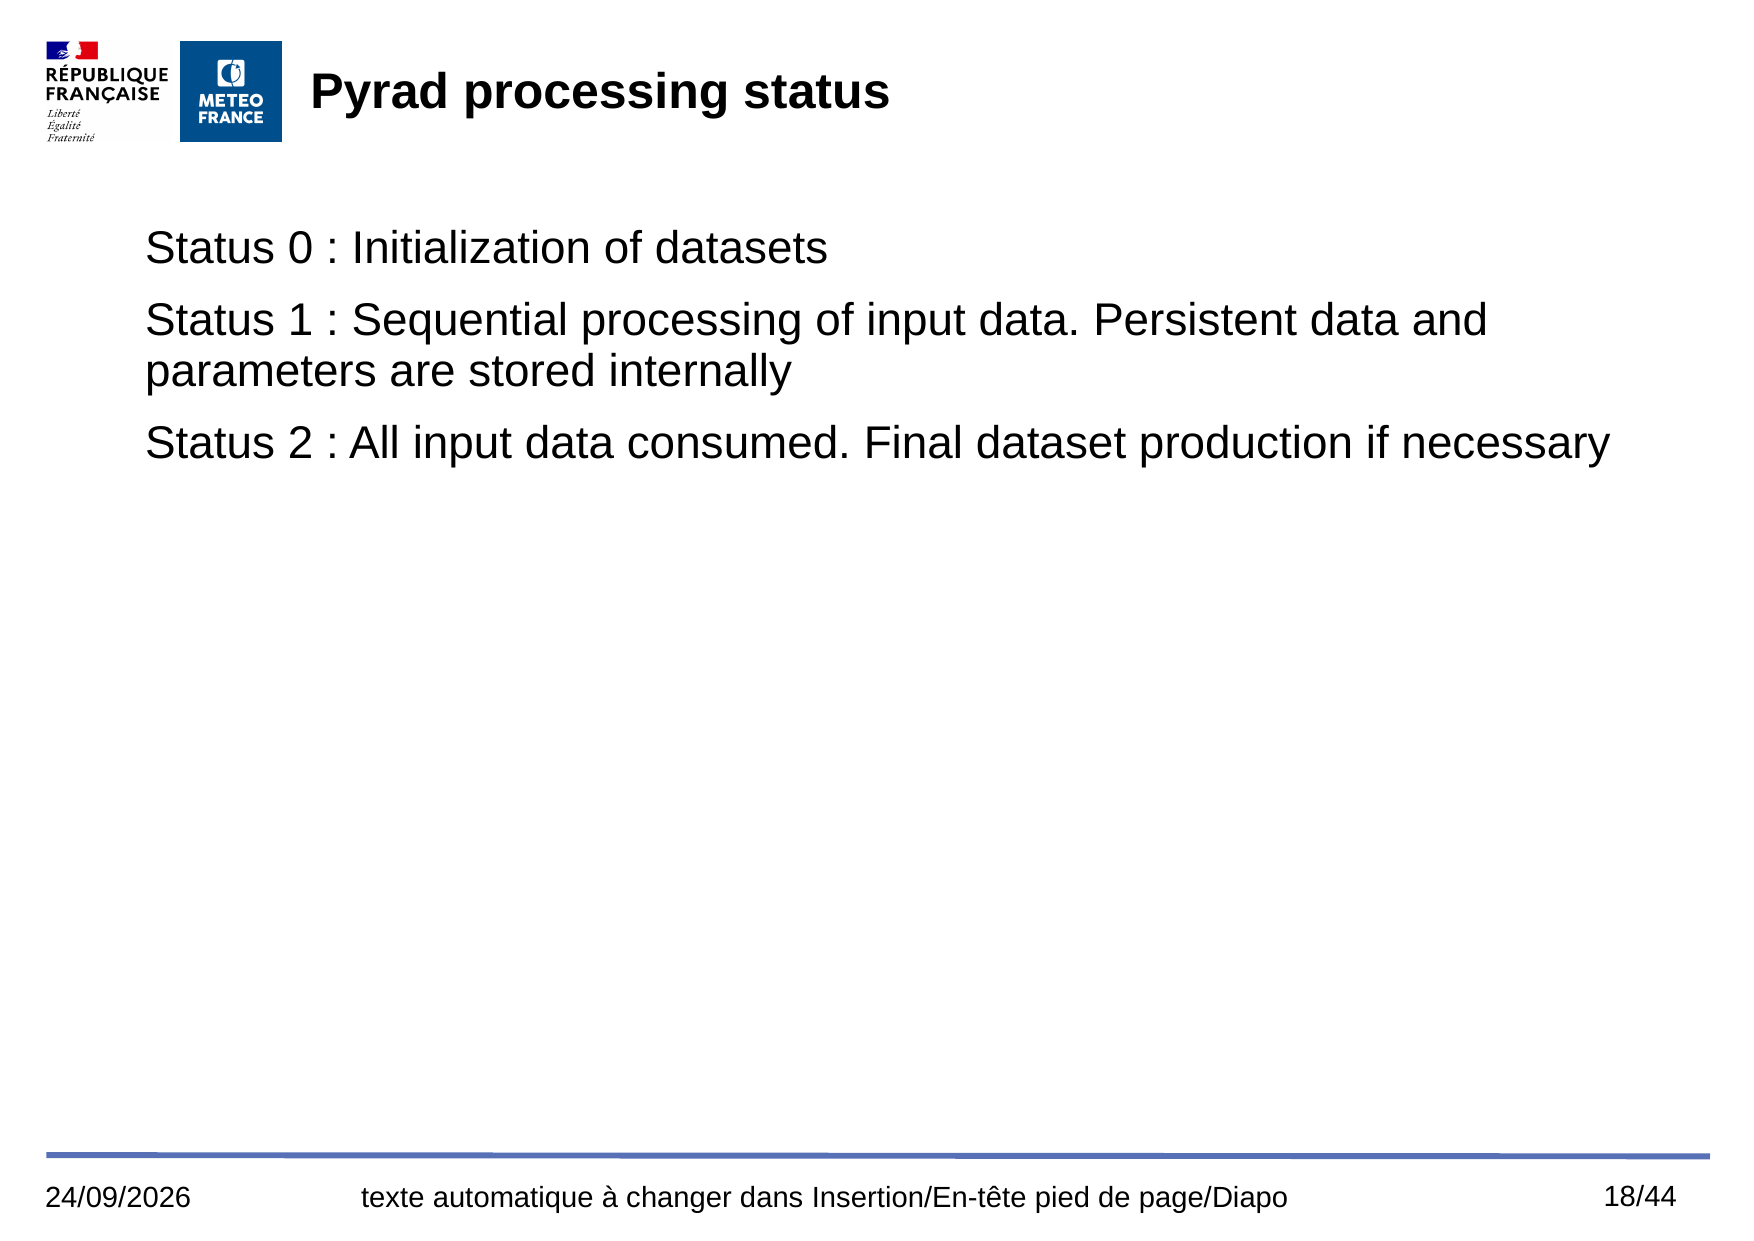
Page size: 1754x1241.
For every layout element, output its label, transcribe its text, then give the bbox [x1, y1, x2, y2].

picture [46, 41, 172, 142]
picture [180, 41, 282, 142]
list Status 0 : Initialization of datasets Status 1 : Sequential processing of input data. Persistent data and parameters are stored internally Status 2 : All input data consumed. Final dataset production if necessary [44, 222, 1712, 1118]
title Pyrad processing status [310, 40, 1697, 142]
